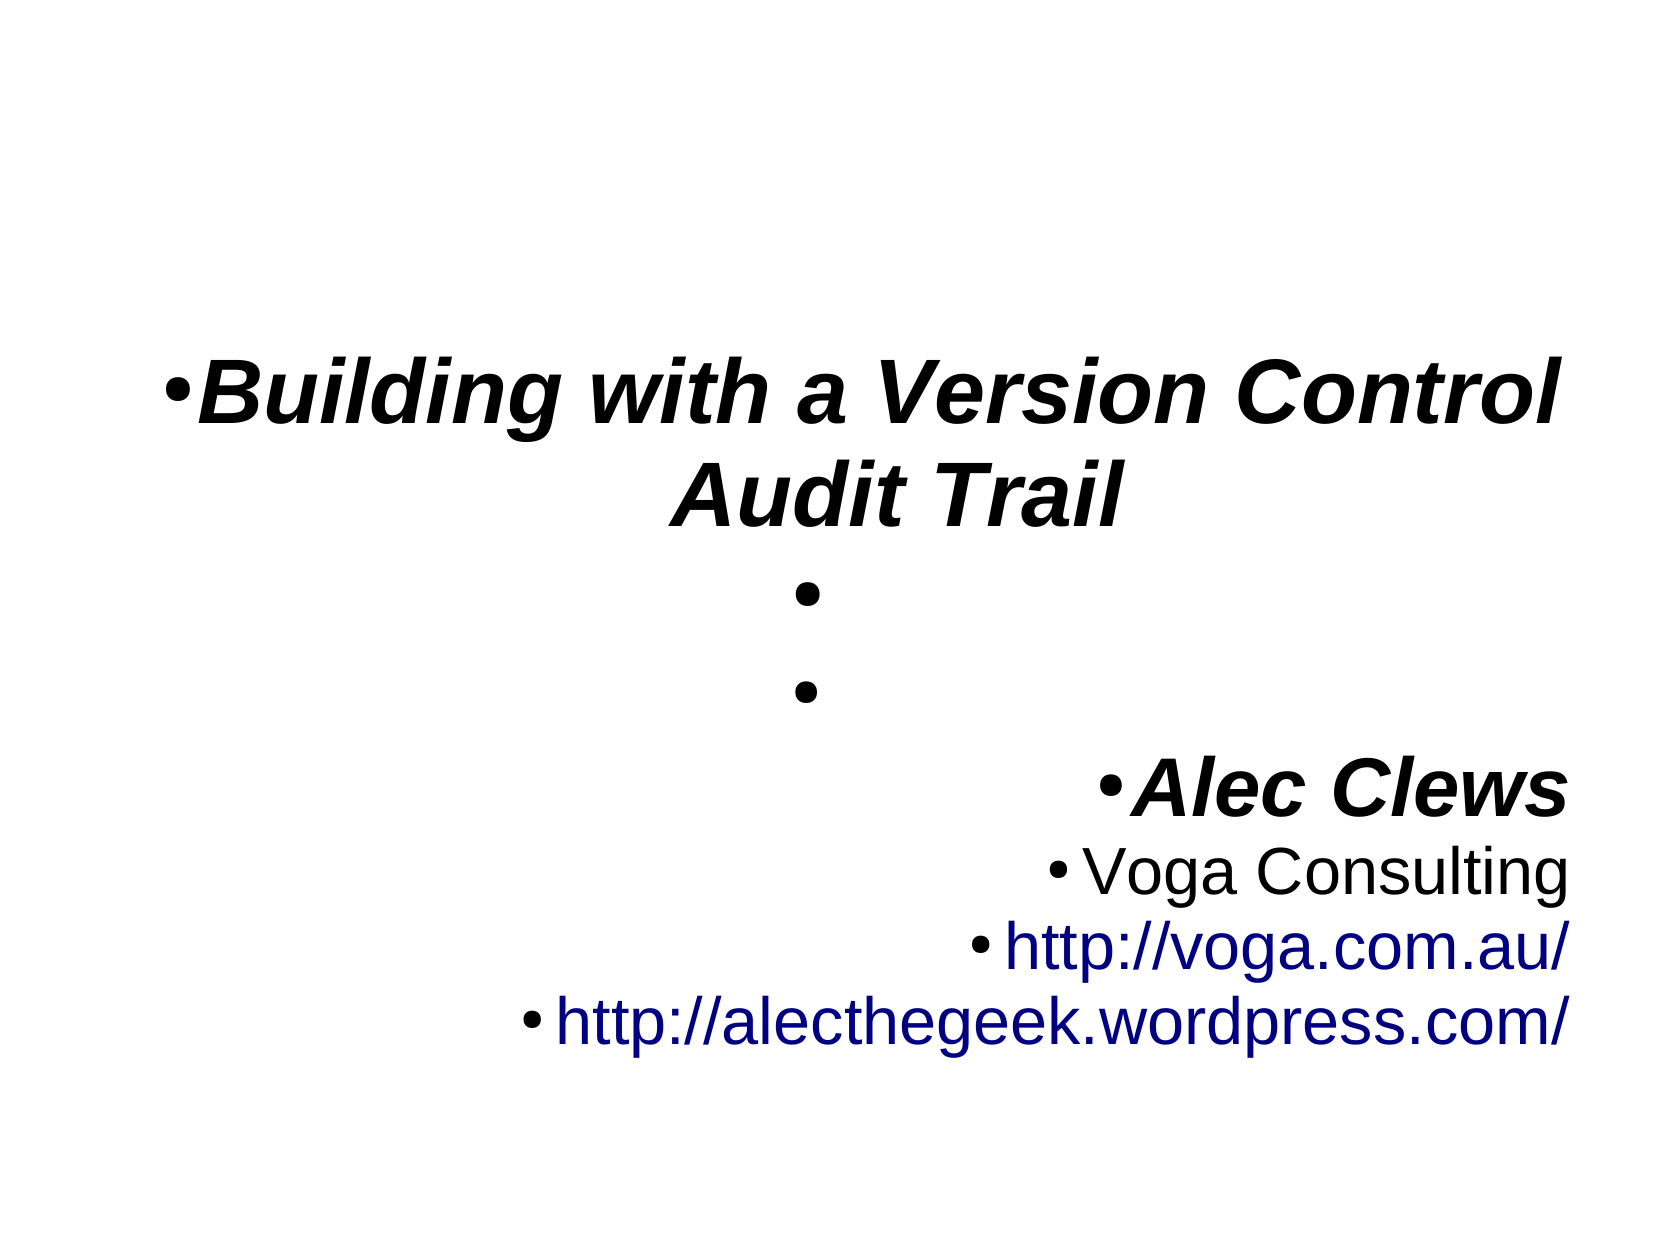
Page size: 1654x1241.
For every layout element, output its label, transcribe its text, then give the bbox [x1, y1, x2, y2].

subtitle Building with a Version Control Audit Trail Alec Clews Voga Consulting http://voga.com.au/ http://alecthegeek.wordpress.com/ [82, 290, 1571, 1109]
